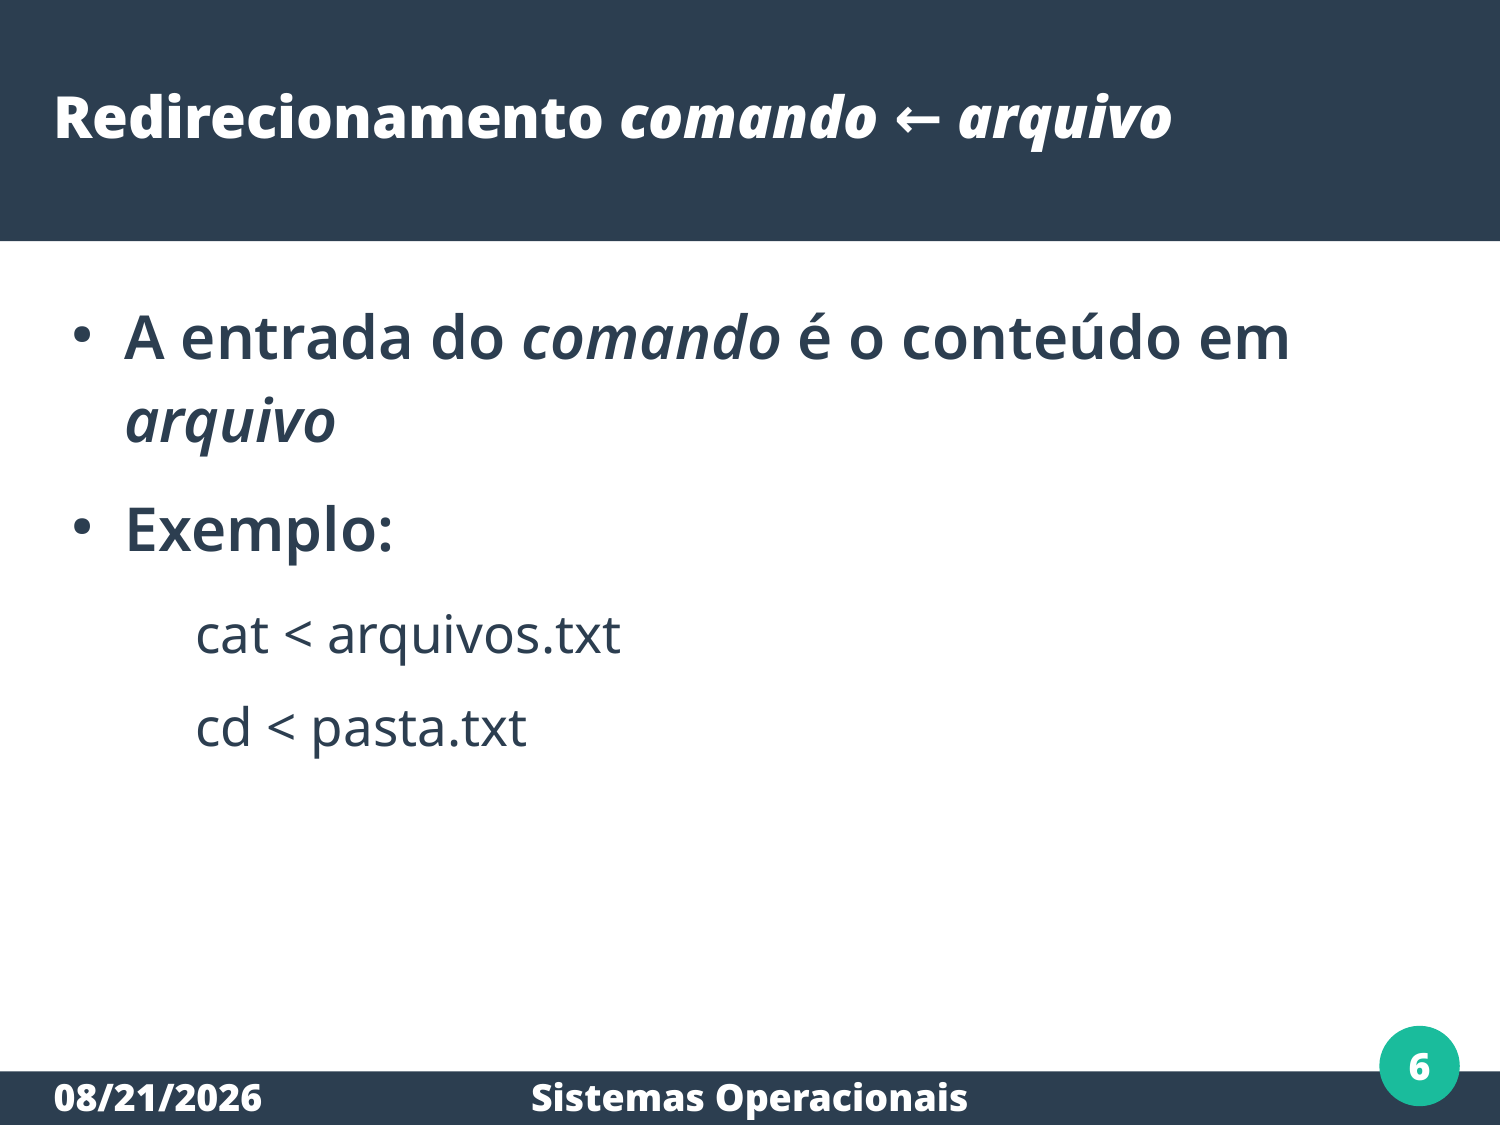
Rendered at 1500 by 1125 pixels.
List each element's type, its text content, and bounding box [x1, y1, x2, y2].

list A entrada do comando é o conteúdo em arquivo Exemplo: cat < arquivos.txt cd < pasta.txt [53, 294, 1447, 1045]
title Redirecionamento comando ← arquivo [53, 44, 1447, 188]
